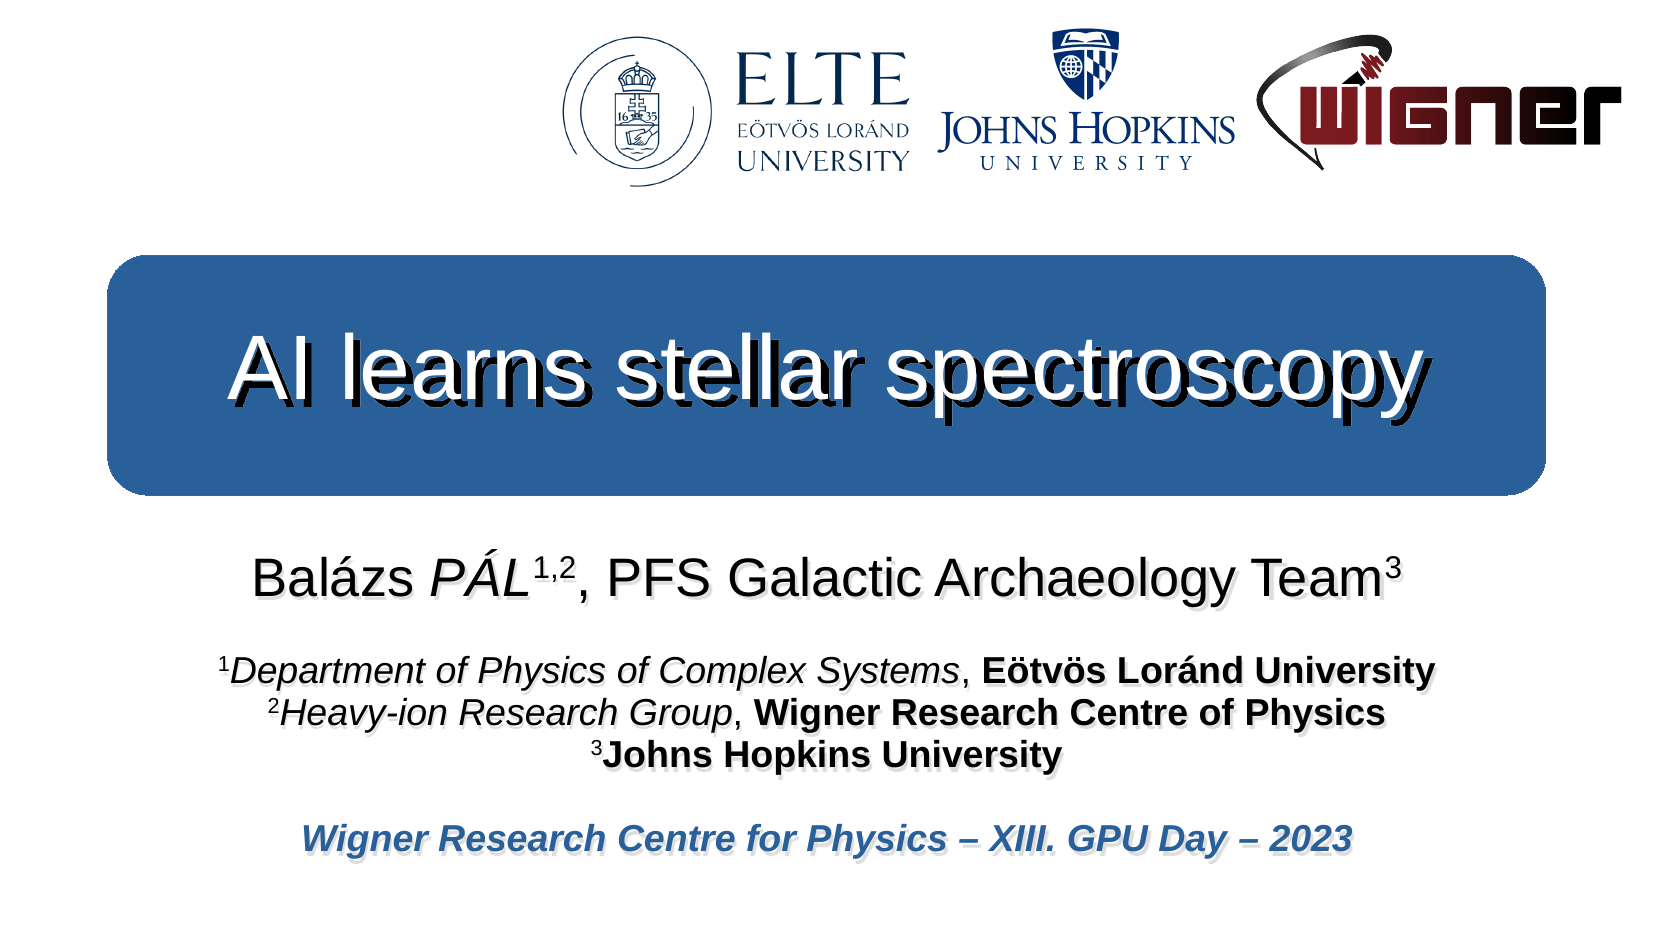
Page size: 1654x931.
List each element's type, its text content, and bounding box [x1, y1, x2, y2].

picture [1247, 27, 1633, 177]
picture [930, 13, 1241, 189]
text_box Balázs PÁL1,2, PFS Galactic Archaeology Team3 1Department of Physics of Complex Systems, Eötvös Loránd University 2Heavy-ion Research Group, Wigner Research Centre of Physics 3Johns Hopkins University Wigner Research Centre for Physics – XIII. GPU Day – 2023 [82, 446, 1571, 901]
picture [562, 36, 910, 187]
text_box [107, 255, 1546, 446]
title AI learns stellar spectroscopy [121, 284, 1532, 446]
